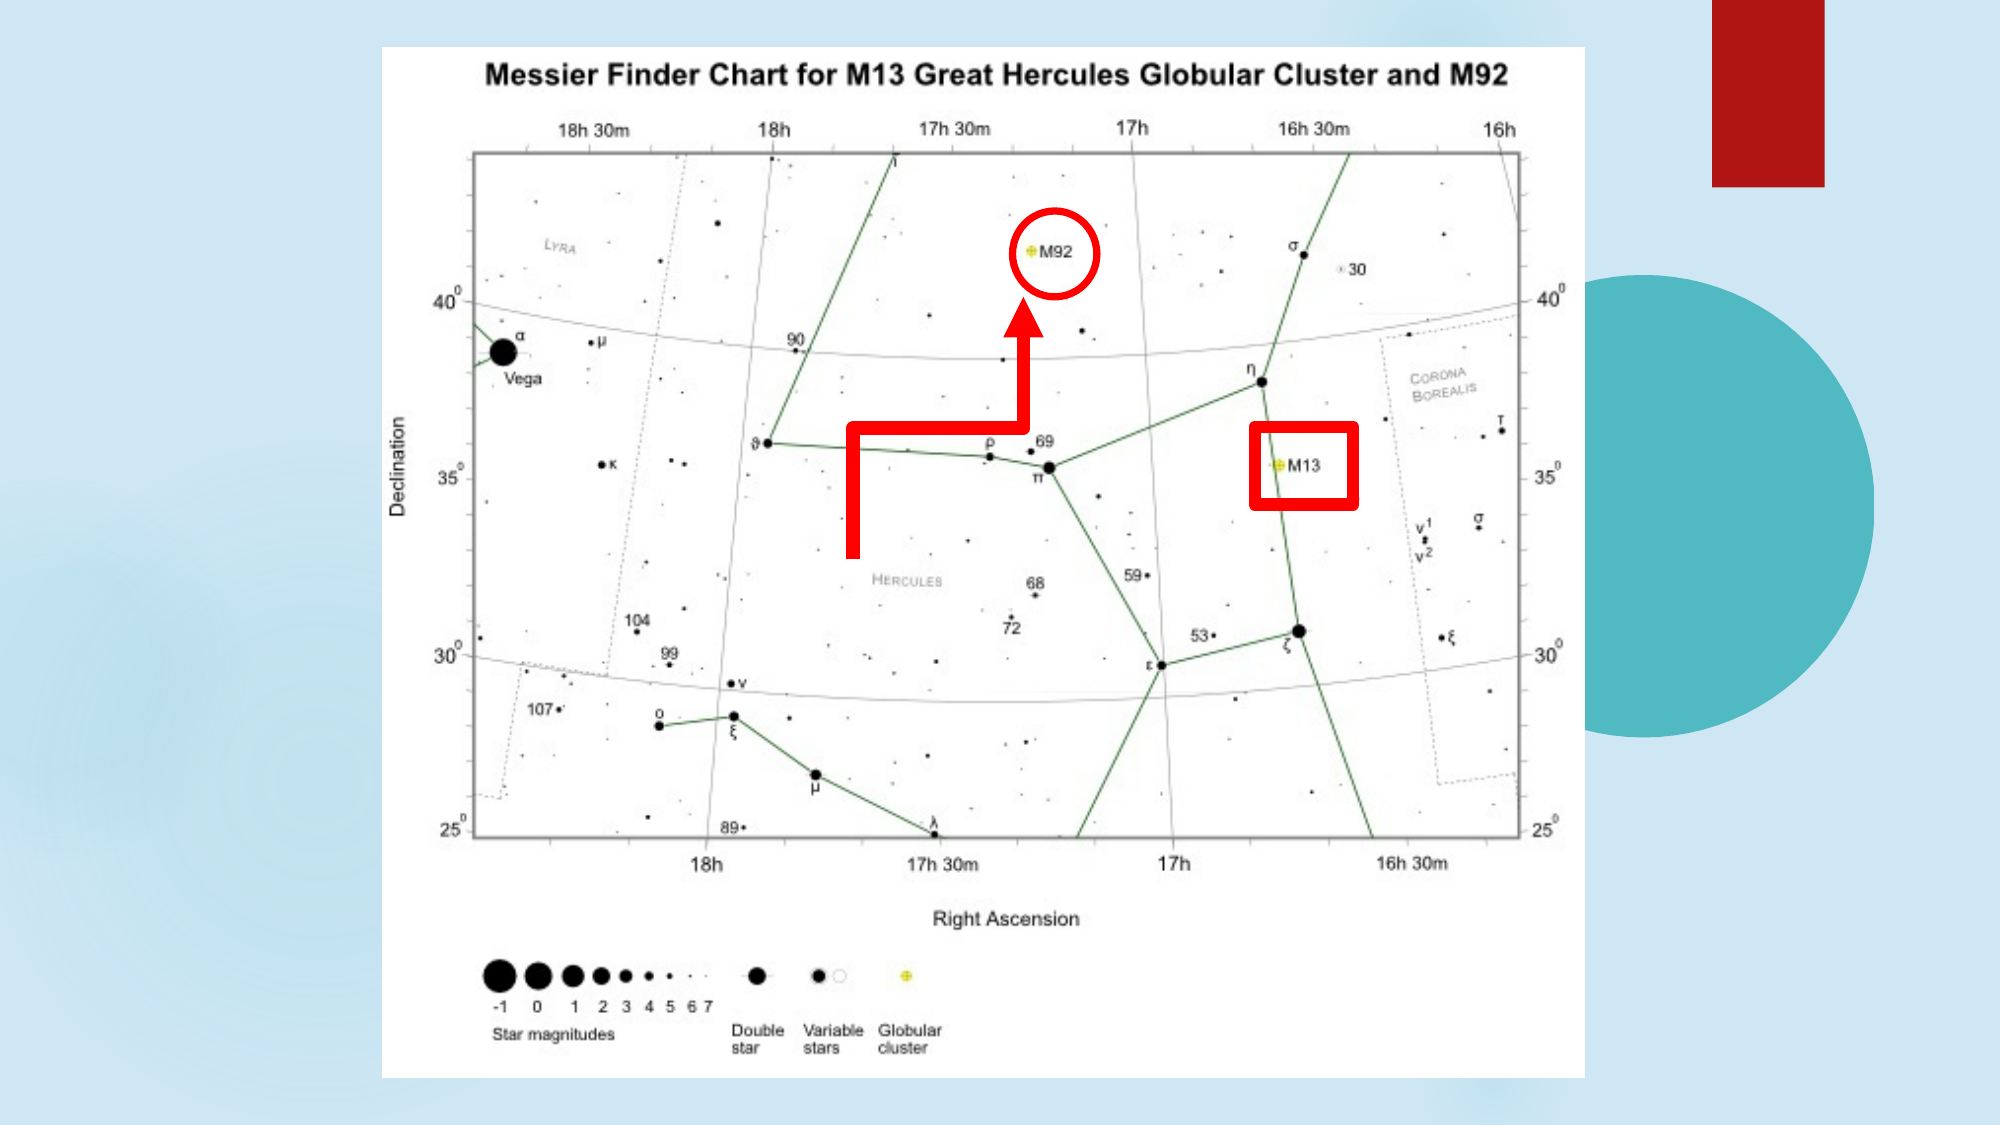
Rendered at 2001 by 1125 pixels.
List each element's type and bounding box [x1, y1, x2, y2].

picture [0, 0, 1585, 1125]
